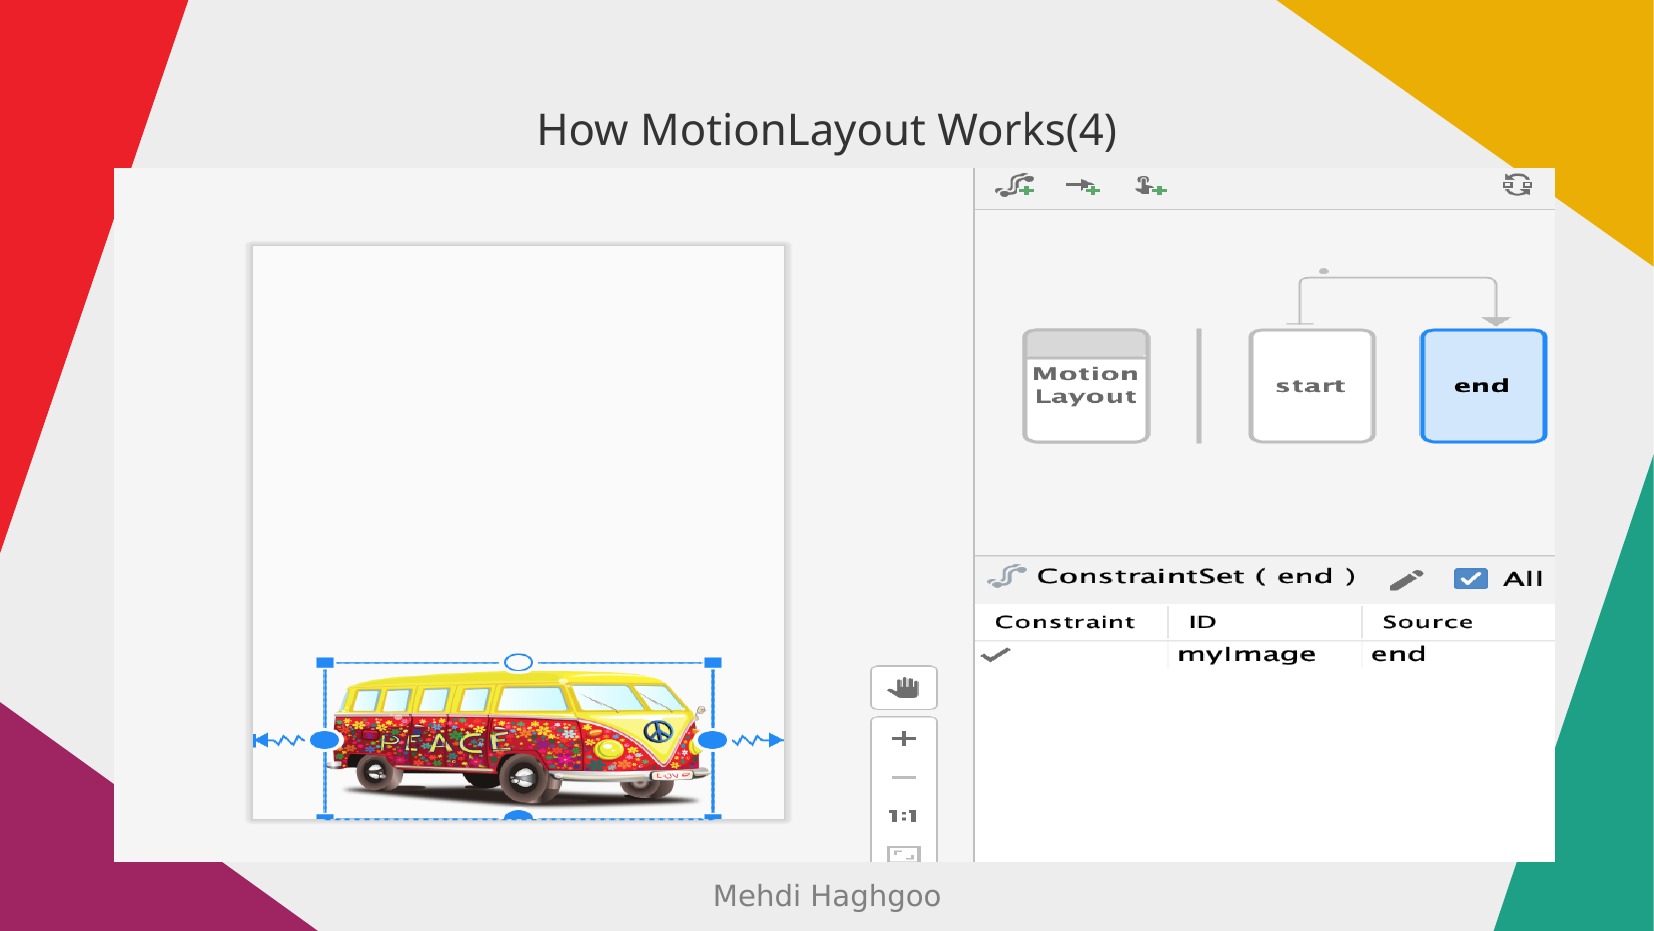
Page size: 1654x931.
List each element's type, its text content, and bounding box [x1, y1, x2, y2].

picture [114, 168, 1555, 862]
title How MotionLayout Works(4) [114, 54, 1539, 168]
